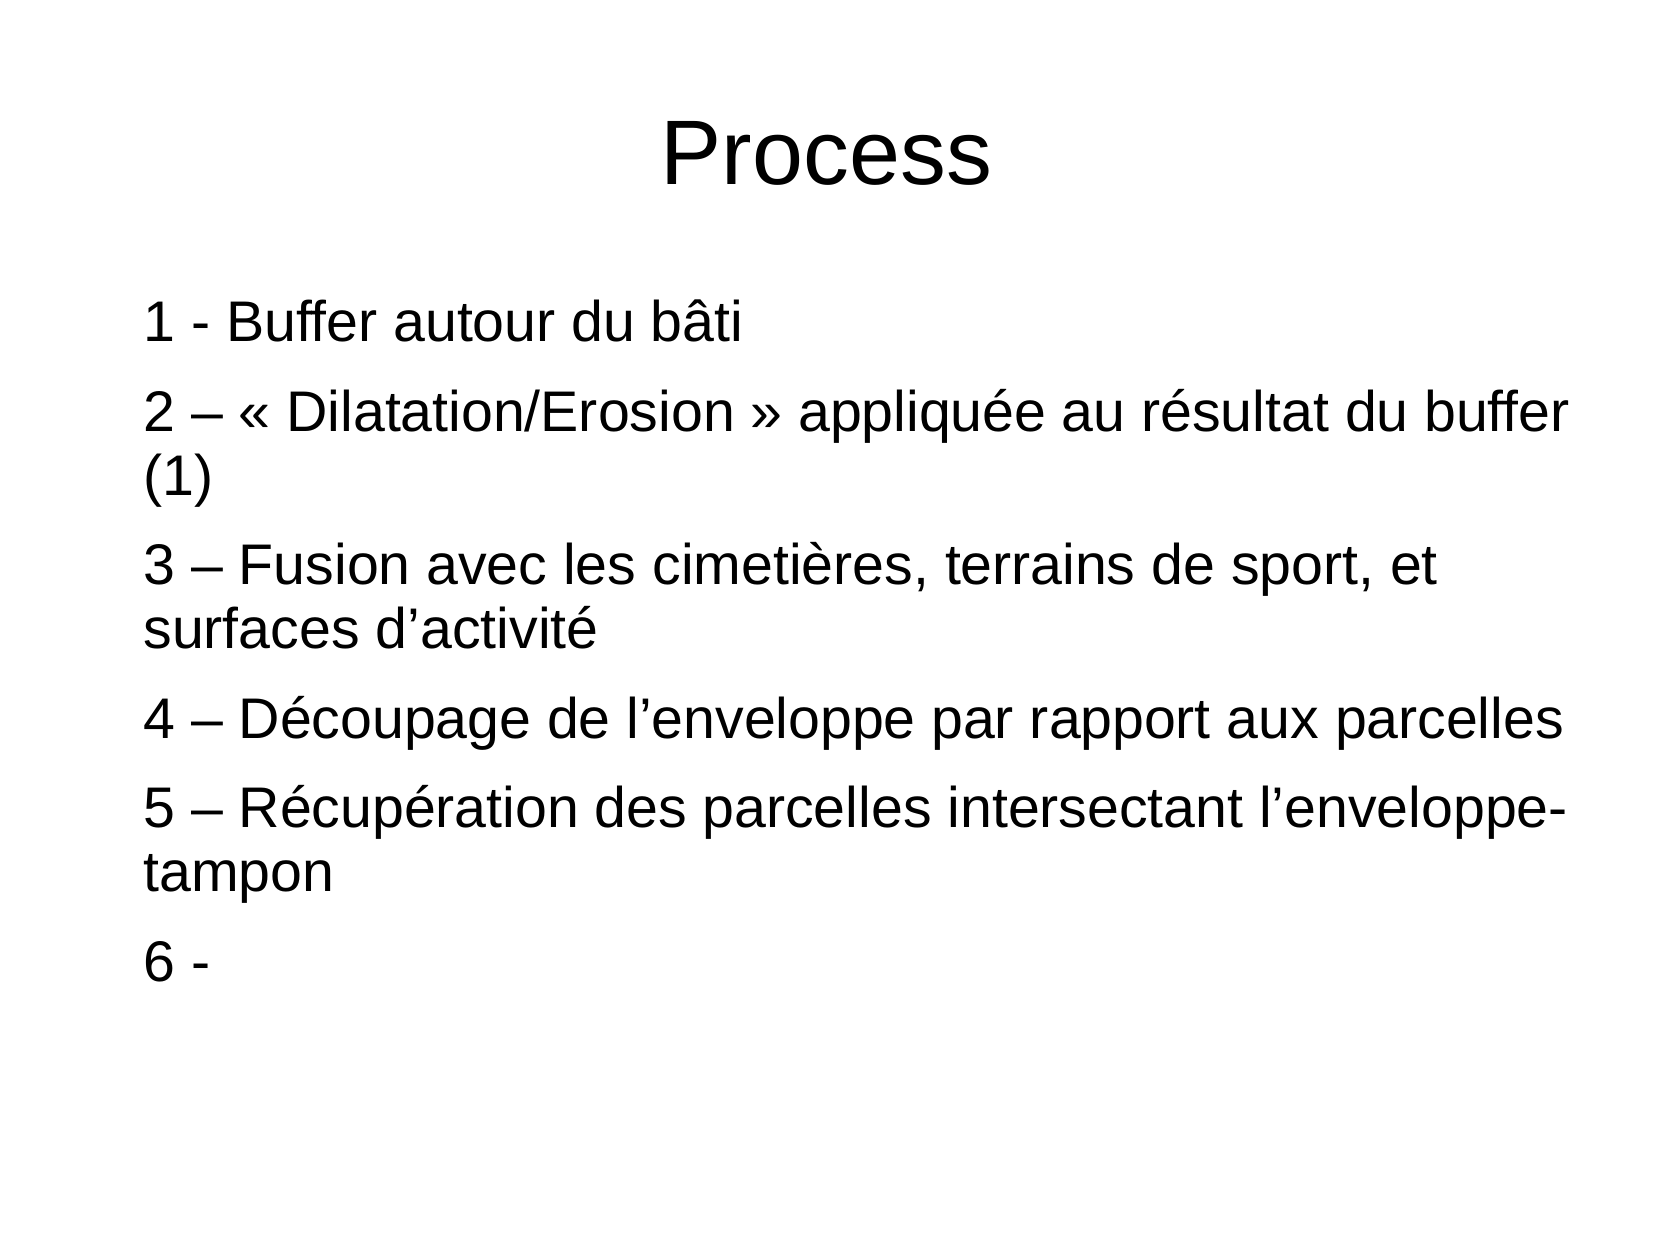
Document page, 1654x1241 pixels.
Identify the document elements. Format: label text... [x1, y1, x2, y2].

title Process [82, 49, 1571, 257]
list 1 - Buffer autour du bâti 2 – « Dilatation/Erosion » appliquée au résultat du buffer (1) 3 – Fusion avec les cimetières, terrains de sport, et surfaces d’activité 4 – Découpage de l’enveloppe par rapport aux parcelles 5 – Récupération des parcelles intersectant l’enveloppe-tampon 6 - [82, 290, 1571, 1010]
